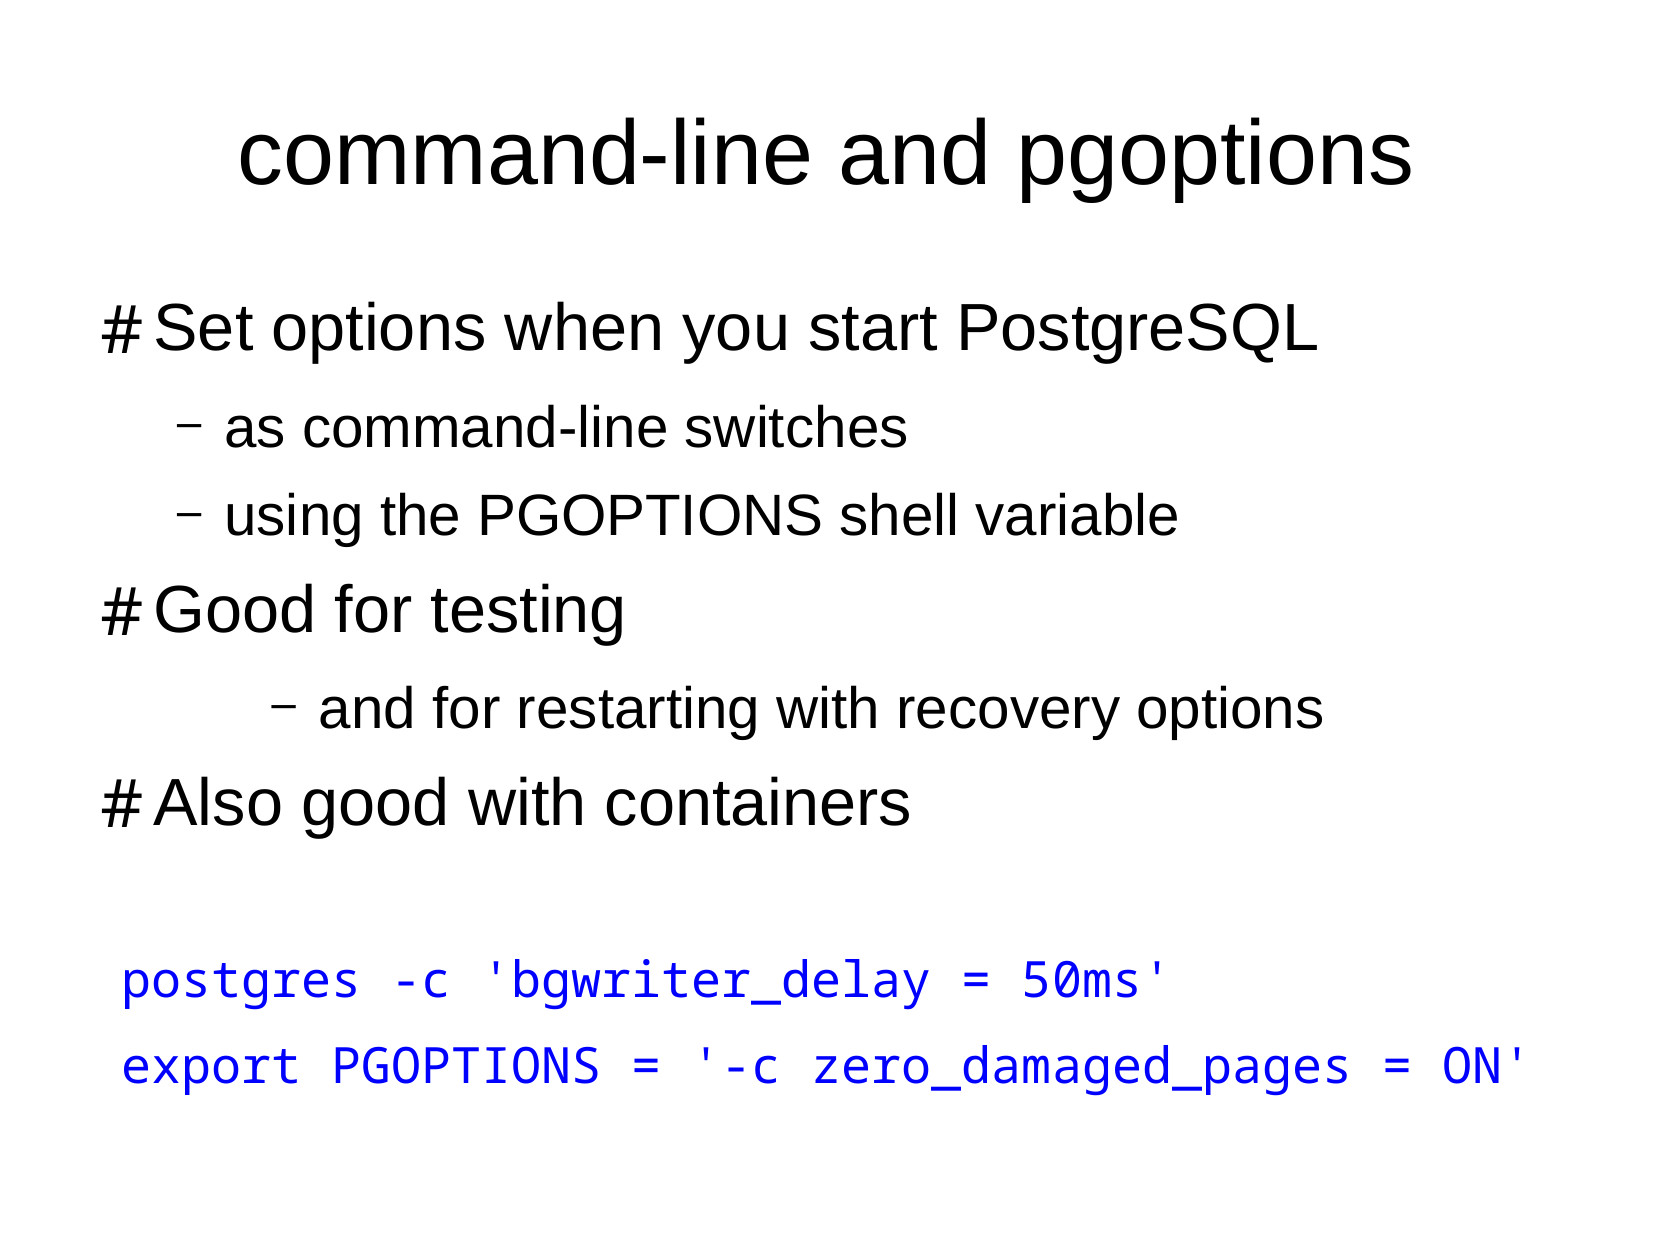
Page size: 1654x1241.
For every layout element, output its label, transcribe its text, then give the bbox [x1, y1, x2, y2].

title command-line and pgoptions [82, 49, 1571, 257]
list Set options when you start PostgreSQL as command-line switches using the PGOPTIONS shell variable Good for testing and for restarting with recovery options Also good with containers postgres -c 'bgwriter_delay = 50ms' export PGOPTIONS = '-c zero_damaged_pages = ON' [82, 290, 1571, 1116]
